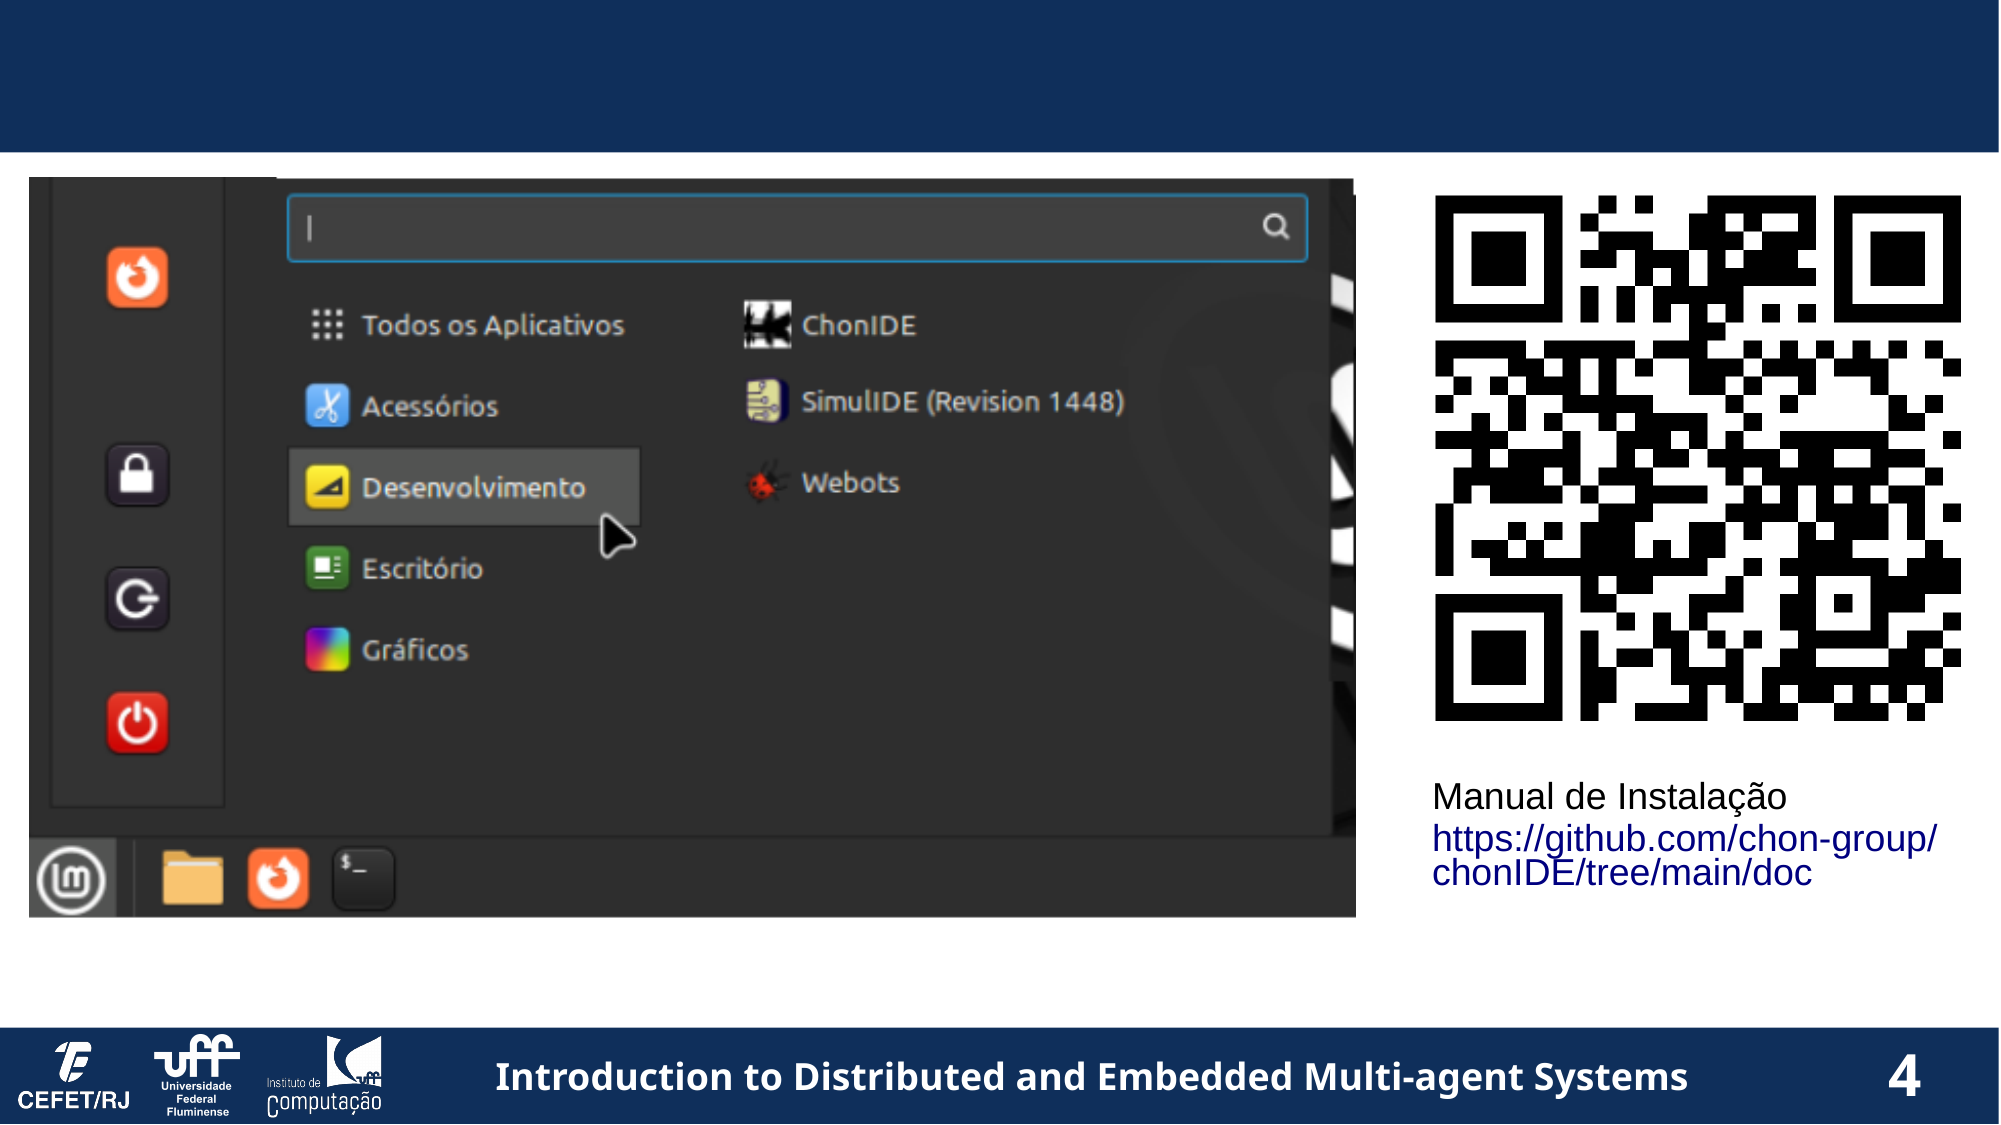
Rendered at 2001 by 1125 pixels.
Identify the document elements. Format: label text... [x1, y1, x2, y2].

picture [29, 177, 1356, 926]
picture [265, 1033, 383, 1118]
picture [153, 1033, 241, 1121]
picture [1417, 177, 1979, 739]
picture [18, 1021, 129, 1125]
text_box Manual de Instalaçãohttps://github.com/chon-group/chonIDE/tree/main/doc [1417, 767, 1961, 975]
